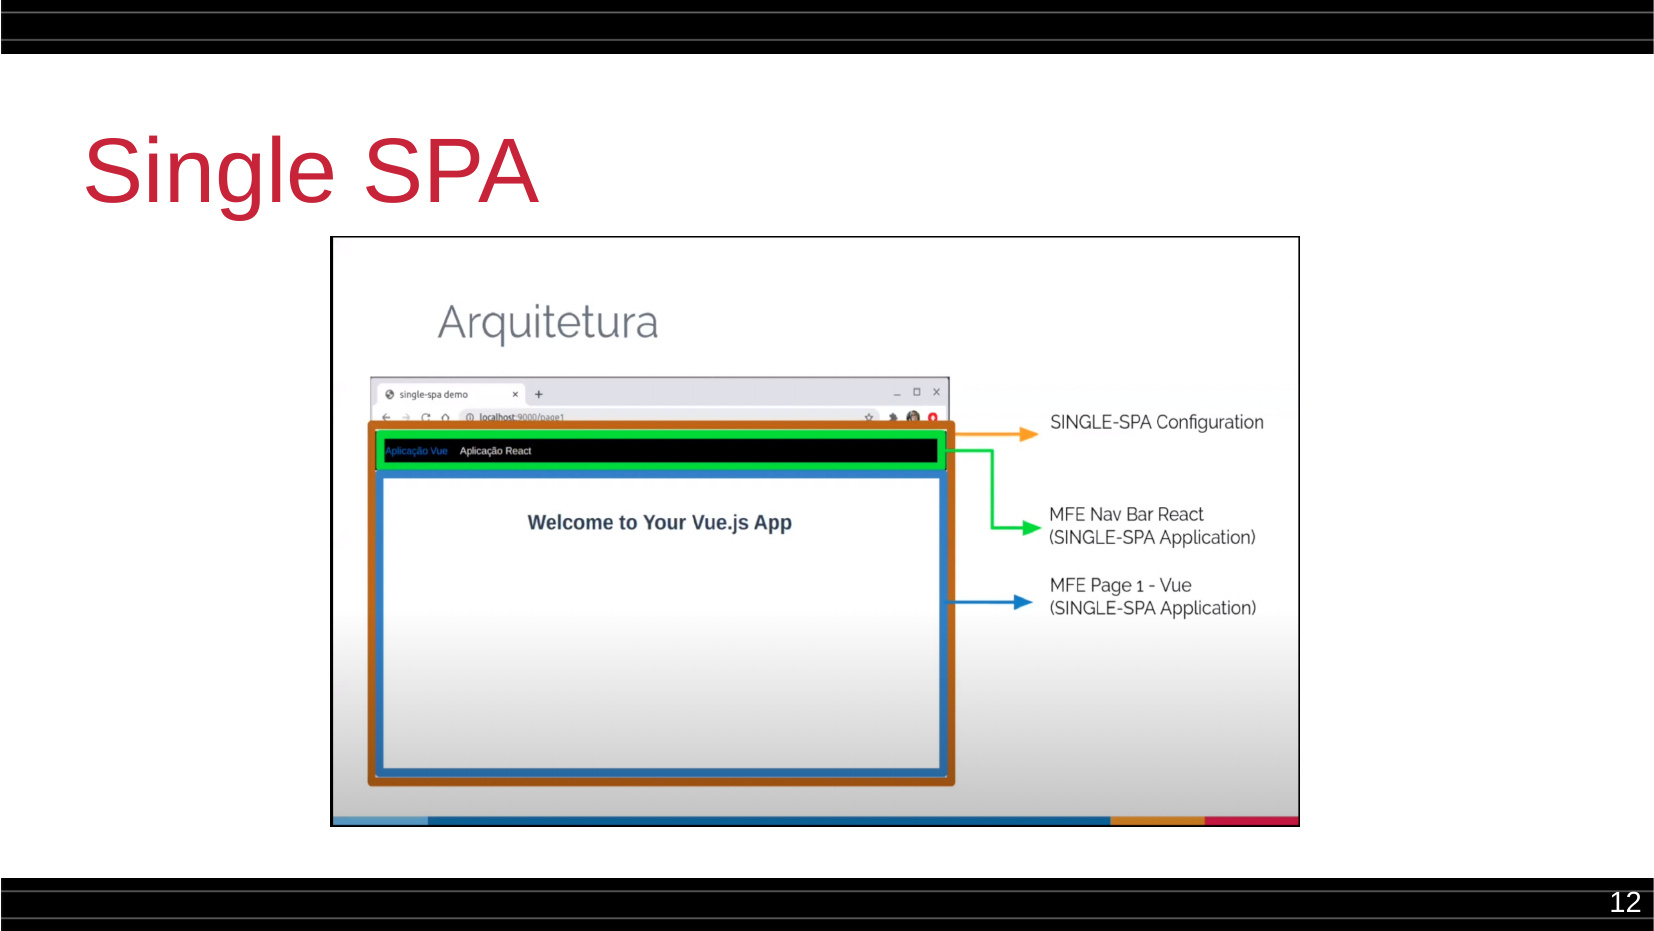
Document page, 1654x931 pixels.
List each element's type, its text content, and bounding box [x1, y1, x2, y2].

picture [1, 0, 1654, 54]
title Single SPA [82, 92, 1571, 249]
picture [330, 236, 1300, 827]
picture [1, 878, 1654, 931]
